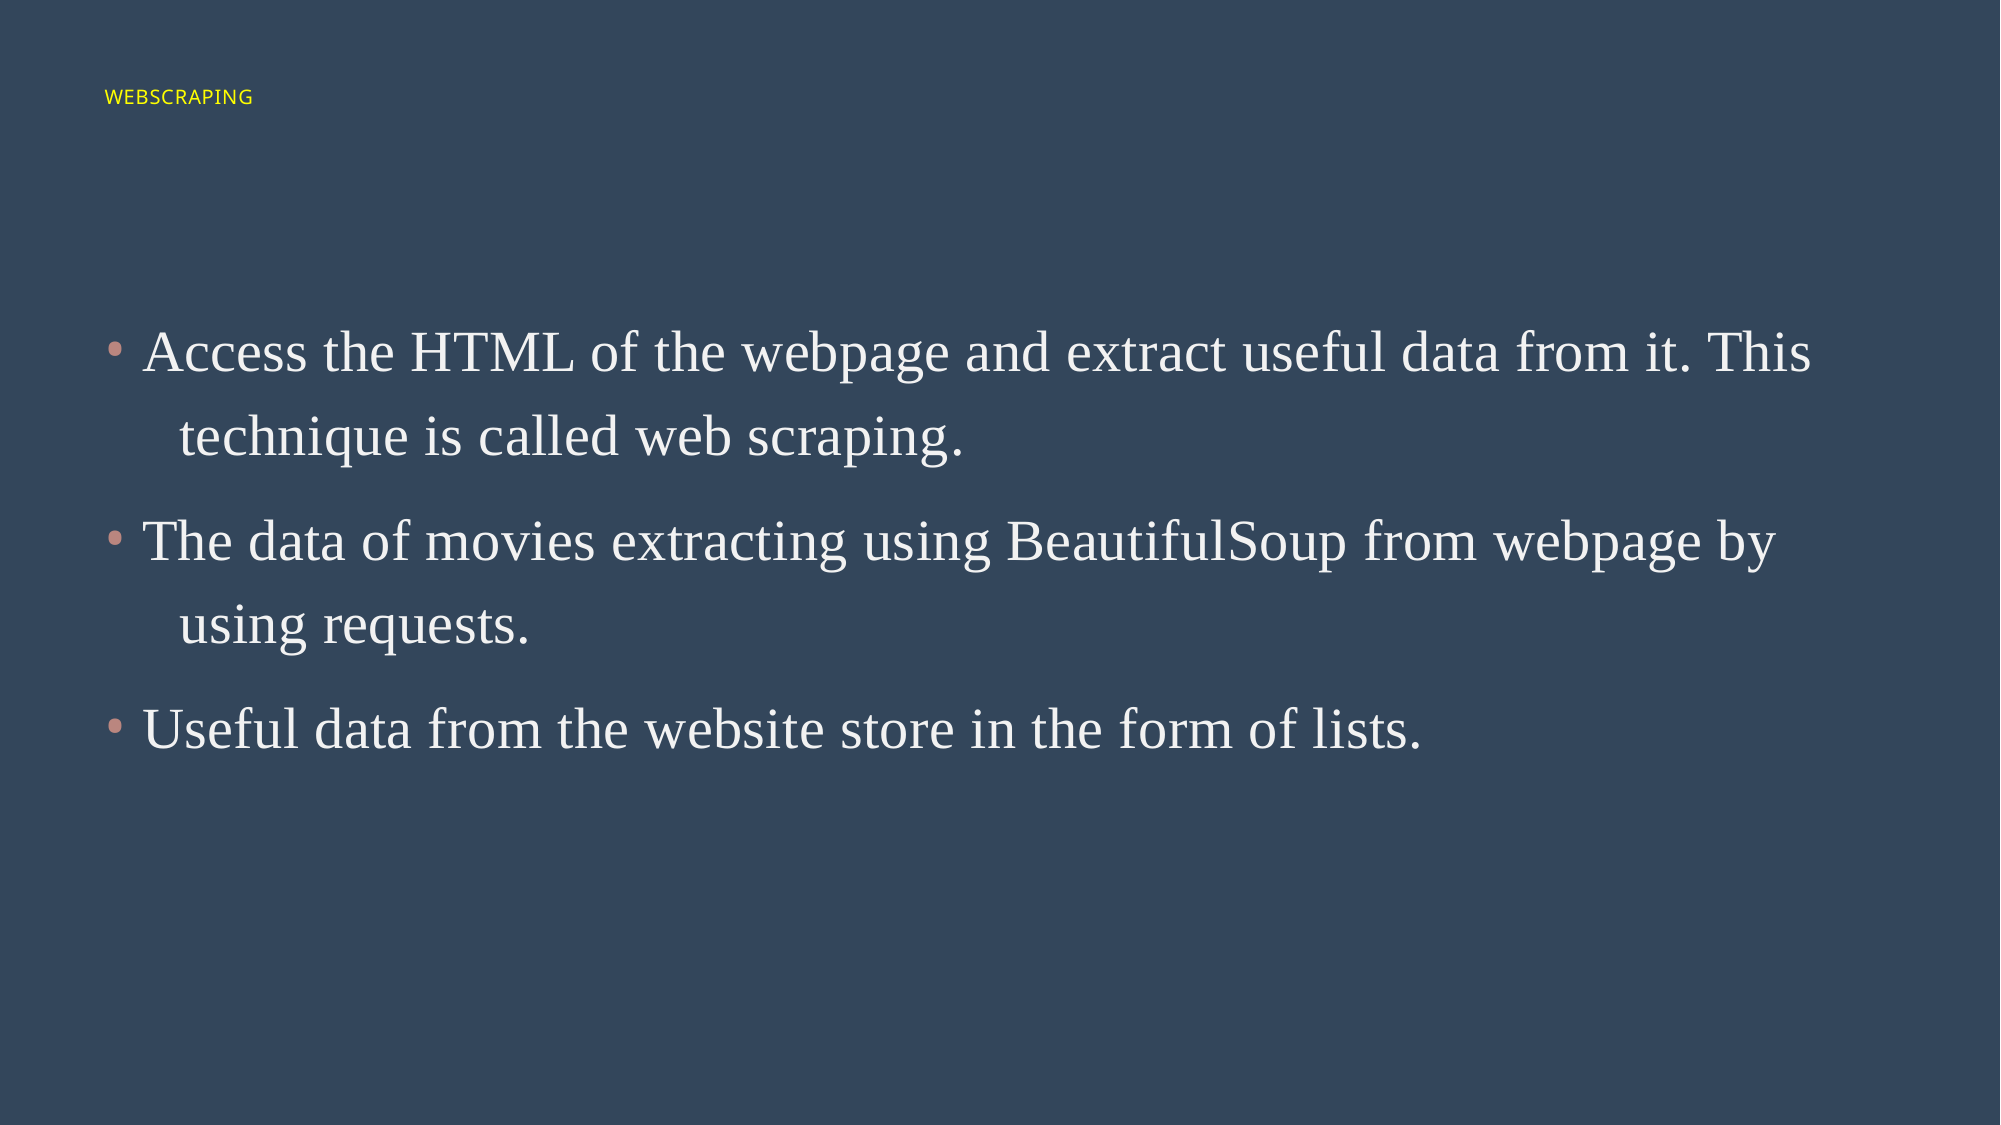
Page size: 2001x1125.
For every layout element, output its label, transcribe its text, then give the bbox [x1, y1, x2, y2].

list Access the HTML of the webpage and extract useful data from it. This technique is called web scraping. The data of movies extracting using BeautifulSoup from webpage by using requests. Useful data from the website store in the form of lists. [104, 299, 1865, 1037]
title WEBSCRAPING [104, 88, 1865, 179]
